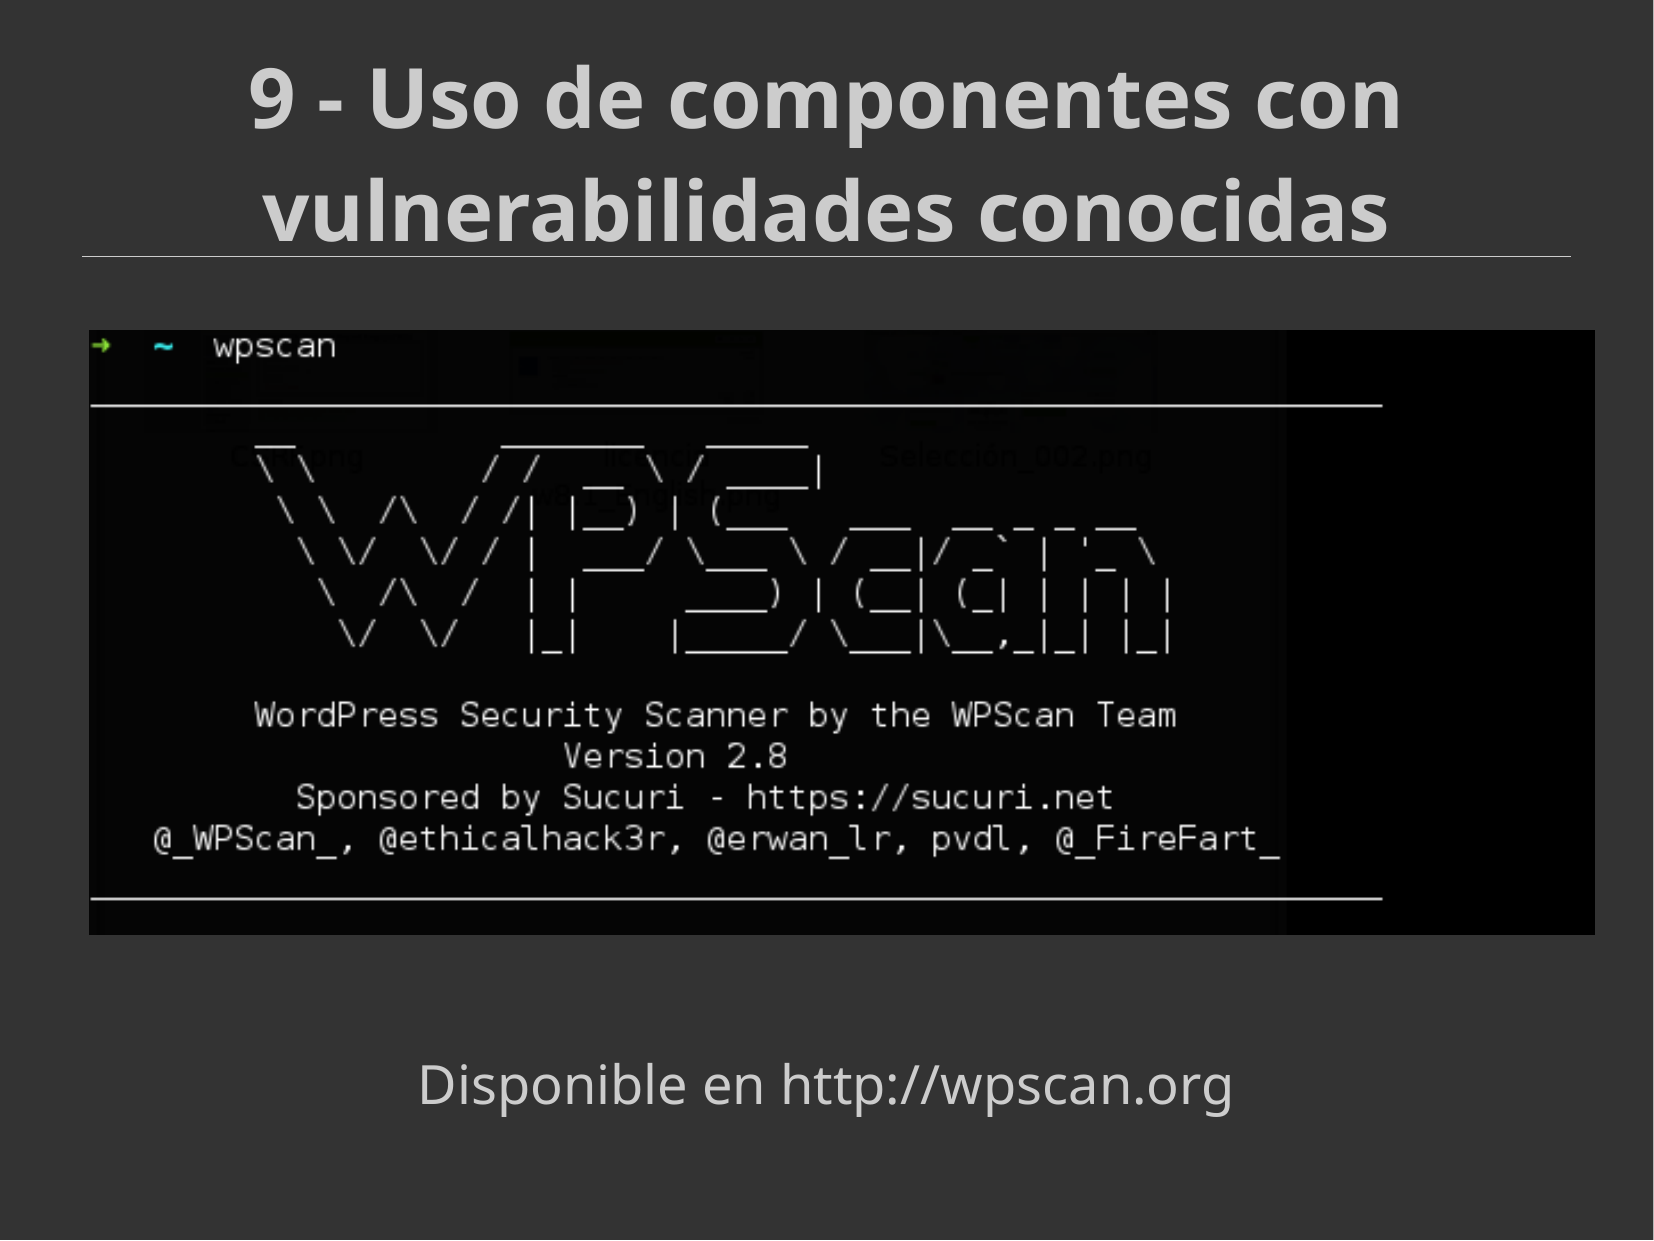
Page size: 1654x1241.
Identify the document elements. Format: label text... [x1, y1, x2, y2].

picture [89, 330, 1595, 935]
title 9 - Uso de componentes con vulnerabilidades conocidas [82, 49, 1571, 257]
subtitle Disponible en http://wpscan.org [82, 1051, 1571, 1116]
